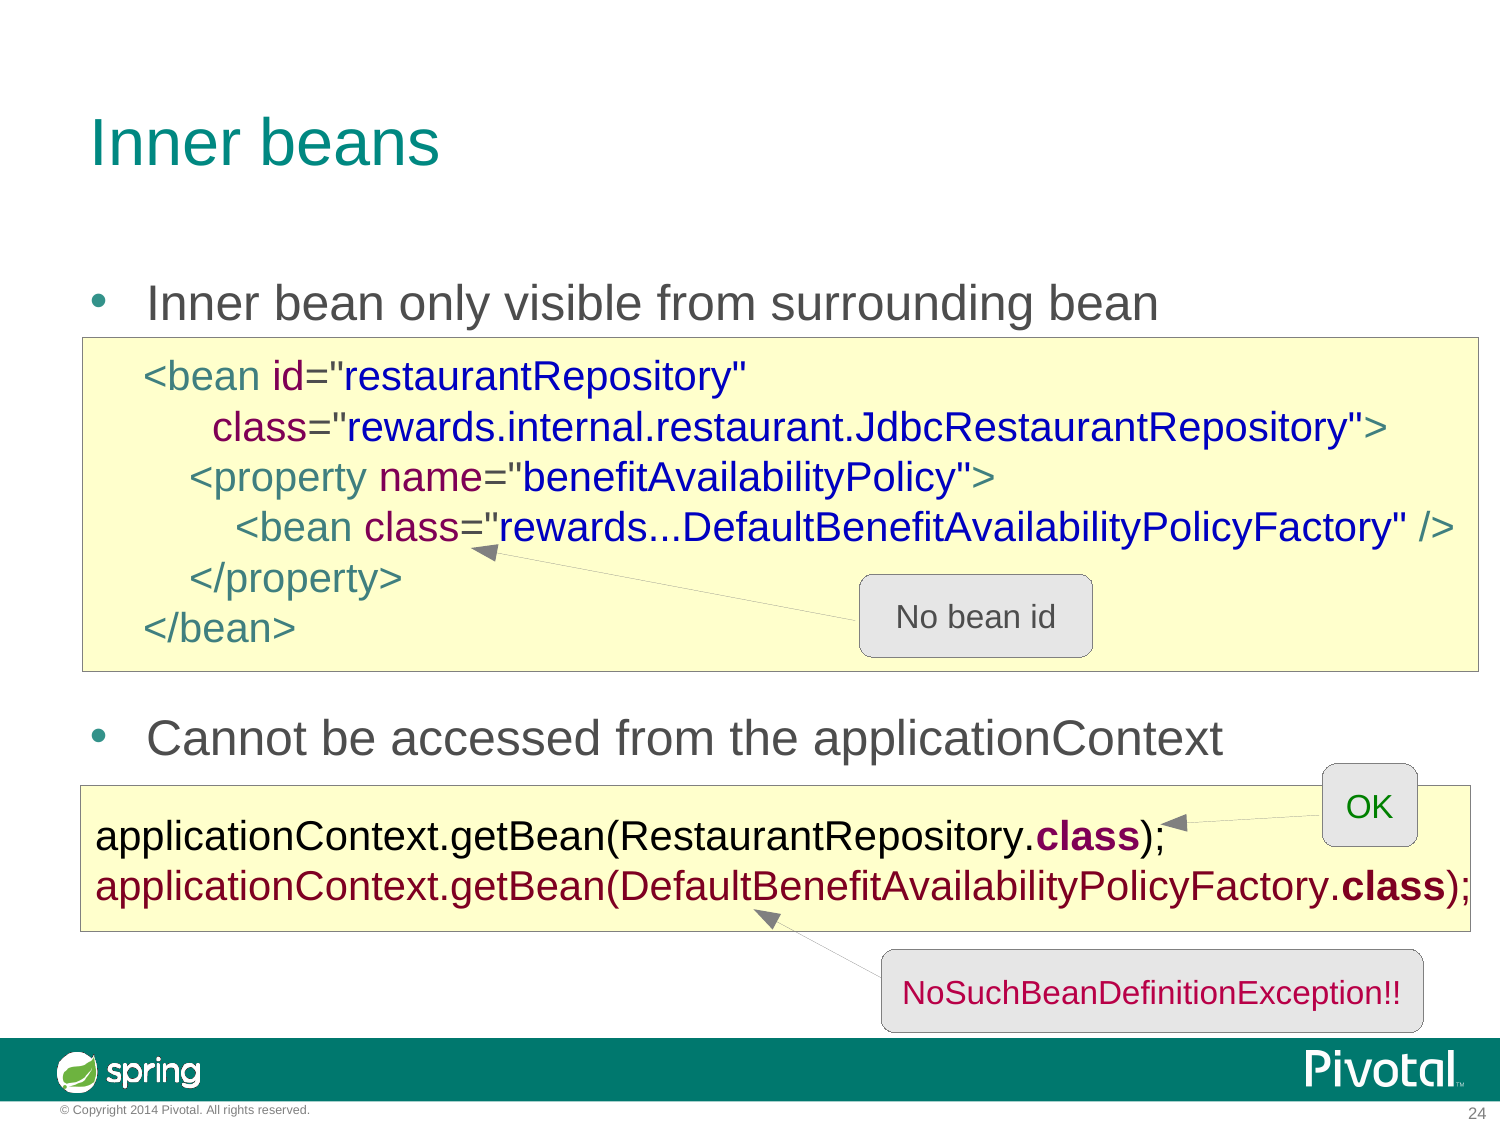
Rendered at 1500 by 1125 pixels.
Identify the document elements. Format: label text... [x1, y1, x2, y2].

picture [32, 1041, 210, 1103]
list Inner bean only visible from surrounding bean Cannot be accessed from the applicationContext [75, 262, 1426, 1005]
title Inner beans [75, 45, 1426, 233]
text_box No bean id [859, 574, 1093, 658]
text_box NoSuchBeanDefinitionException!! [881, 949, 1424, 1033]
picture [1306, 1050, 1464, 1087]
text_box OK [1322, 763, 1418, 847]
list Inner bean only visible from surrounding bean Cannot be accessed from the applicationContext [799, 932, 1426, 1005]
text_box <bean id="restaurantRepository" class="rewards.internal.restaurant.JdbcRestaurantRepository"> <property name="benefitAvailabilityPolicy"> <bean class="rewards...DefaultBenefitAvailabilityPolicyFactory" /> </property> </bean> [82, 337, 1479, 672]
text_box applicationContext.getBean(RestaurantRepository.class); applicationContext.getBean(DefaultBenefitAvailabilityPolicyFactory.class); [80, 785, 1471, 932]
